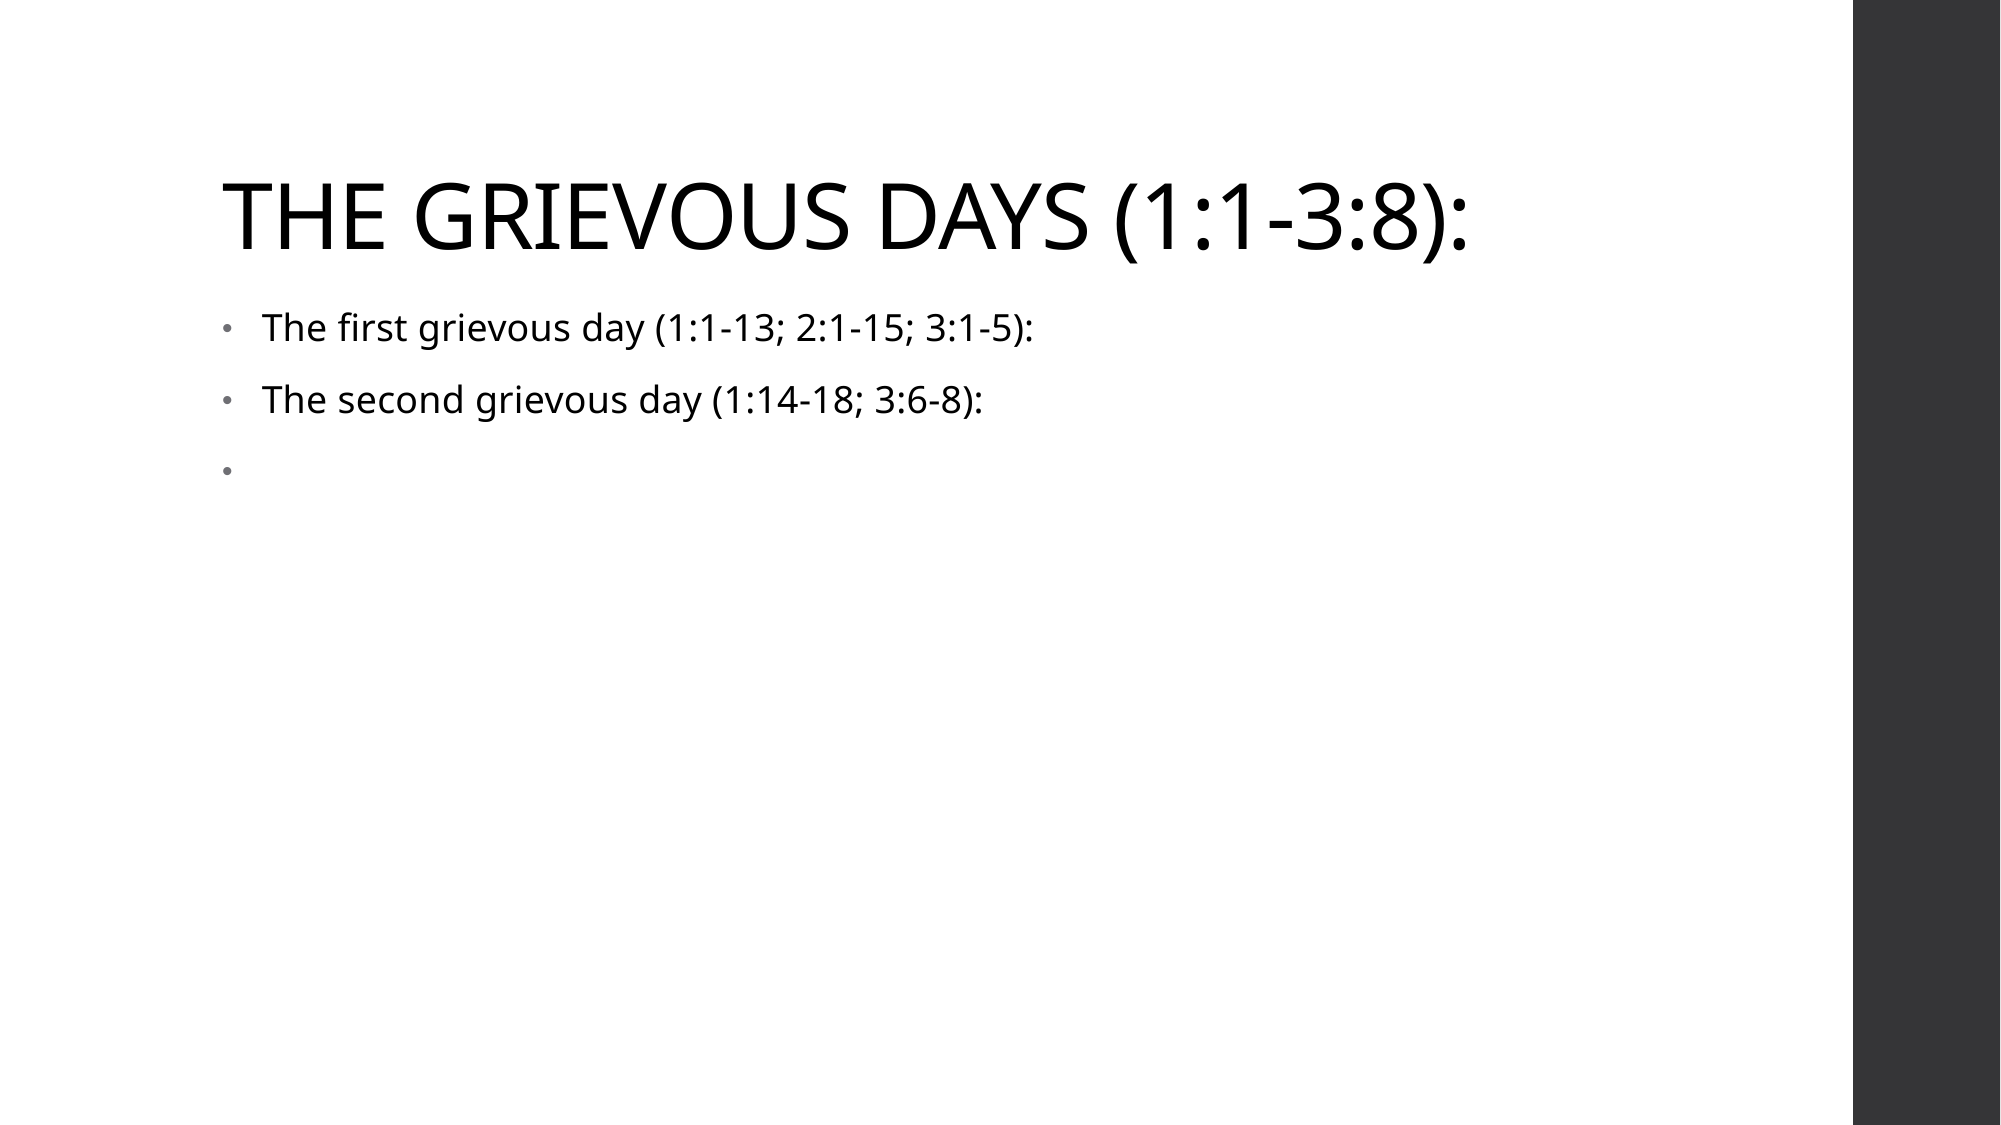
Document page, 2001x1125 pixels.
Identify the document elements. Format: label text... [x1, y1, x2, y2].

list The first grievous day (1:1-13; 2:1-15; 3:1-5): The second grievous day (1:14-18; 3:6-8): [206, 299, 1617, 1014]
title THE GRIEVOUS DAYS (1:1-3:8): [206, 60, 1797, 278]
